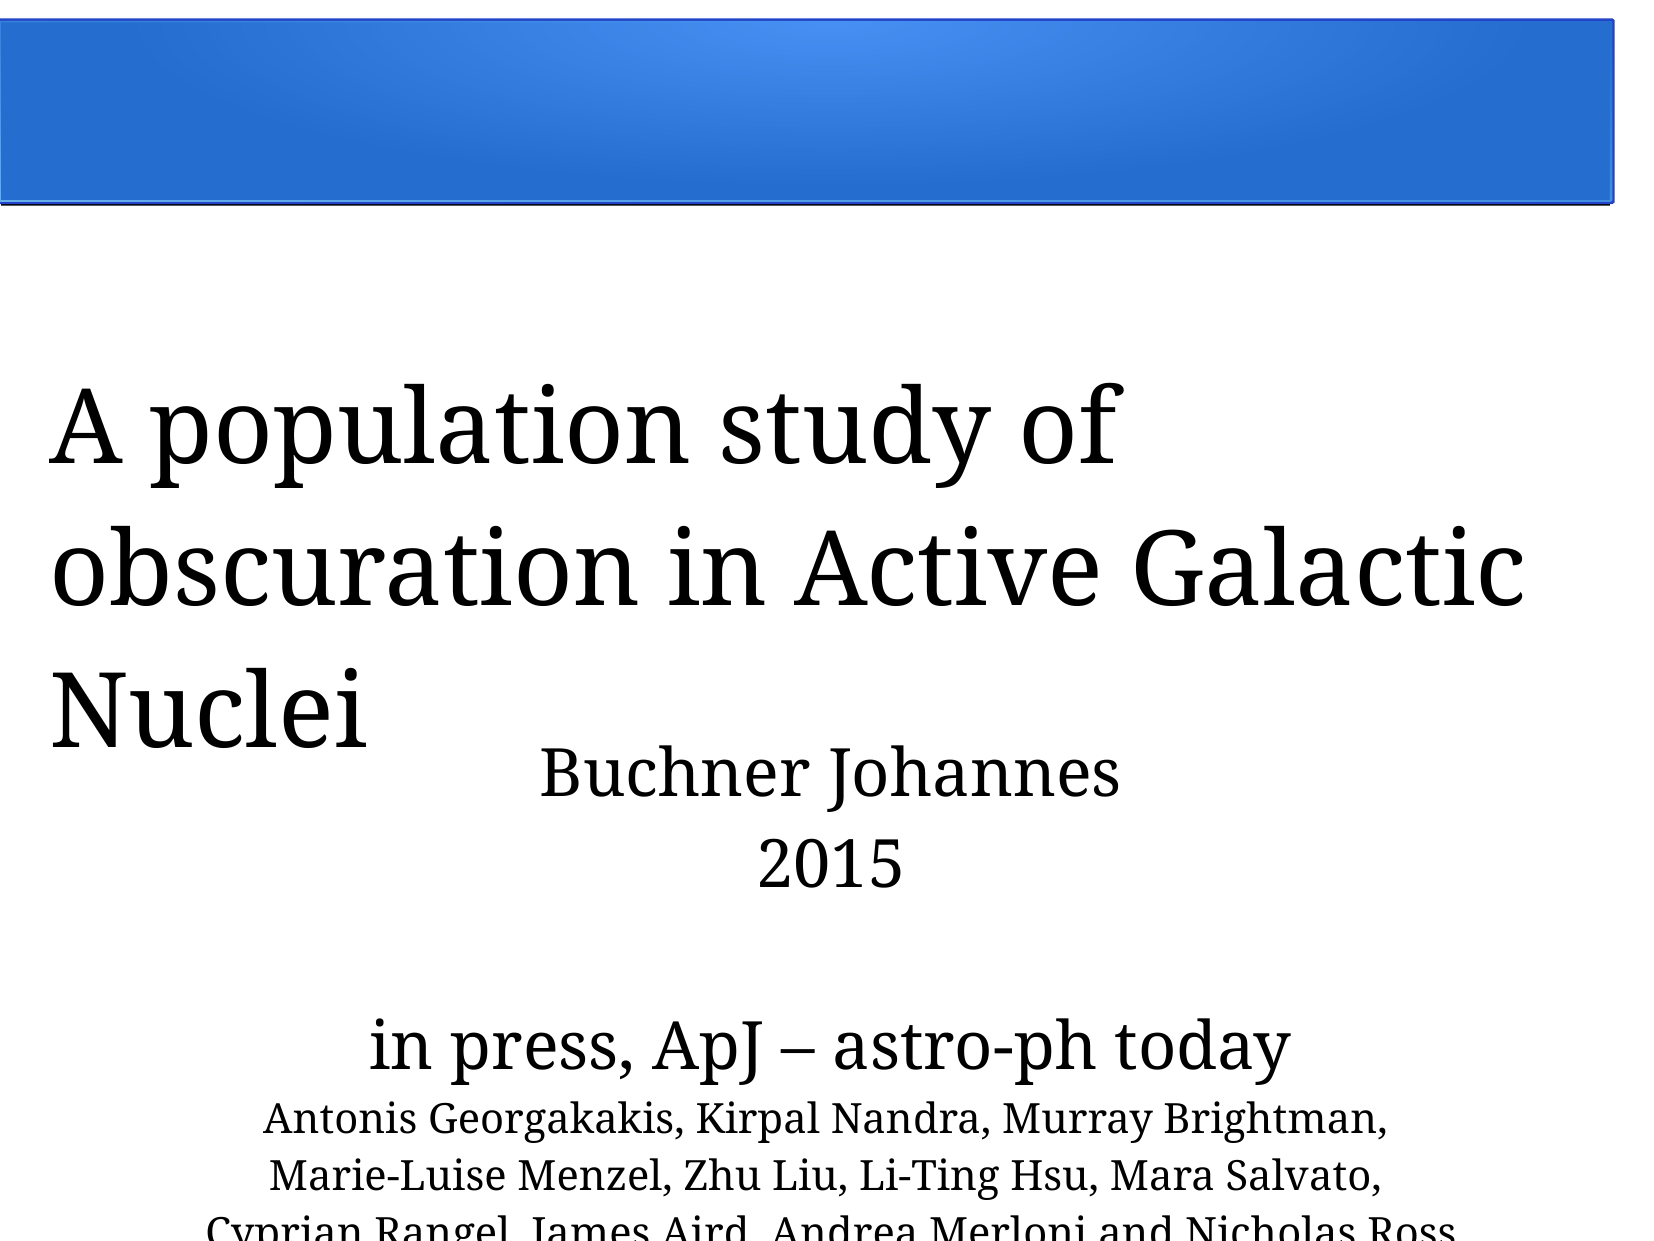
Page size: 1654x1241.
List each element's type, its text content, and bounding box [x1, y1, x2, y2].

subtitle Buchner Johannes 2015 in press, ApJ – astro-ph today Antonis Georgakakis, Kirpal Nandra, Murray Brightman, Marie-Luise Menzel, Zhu Liu, Li-Ting Hsu, Mara Salvato, Cyprian Rangel, James Aird, Andrea Merloni and Nicholas Ross [86, 769, 1576, 1216]
title A population study of obscuration in Active Galactic Nuclei [49, 330, 1621, 801]
